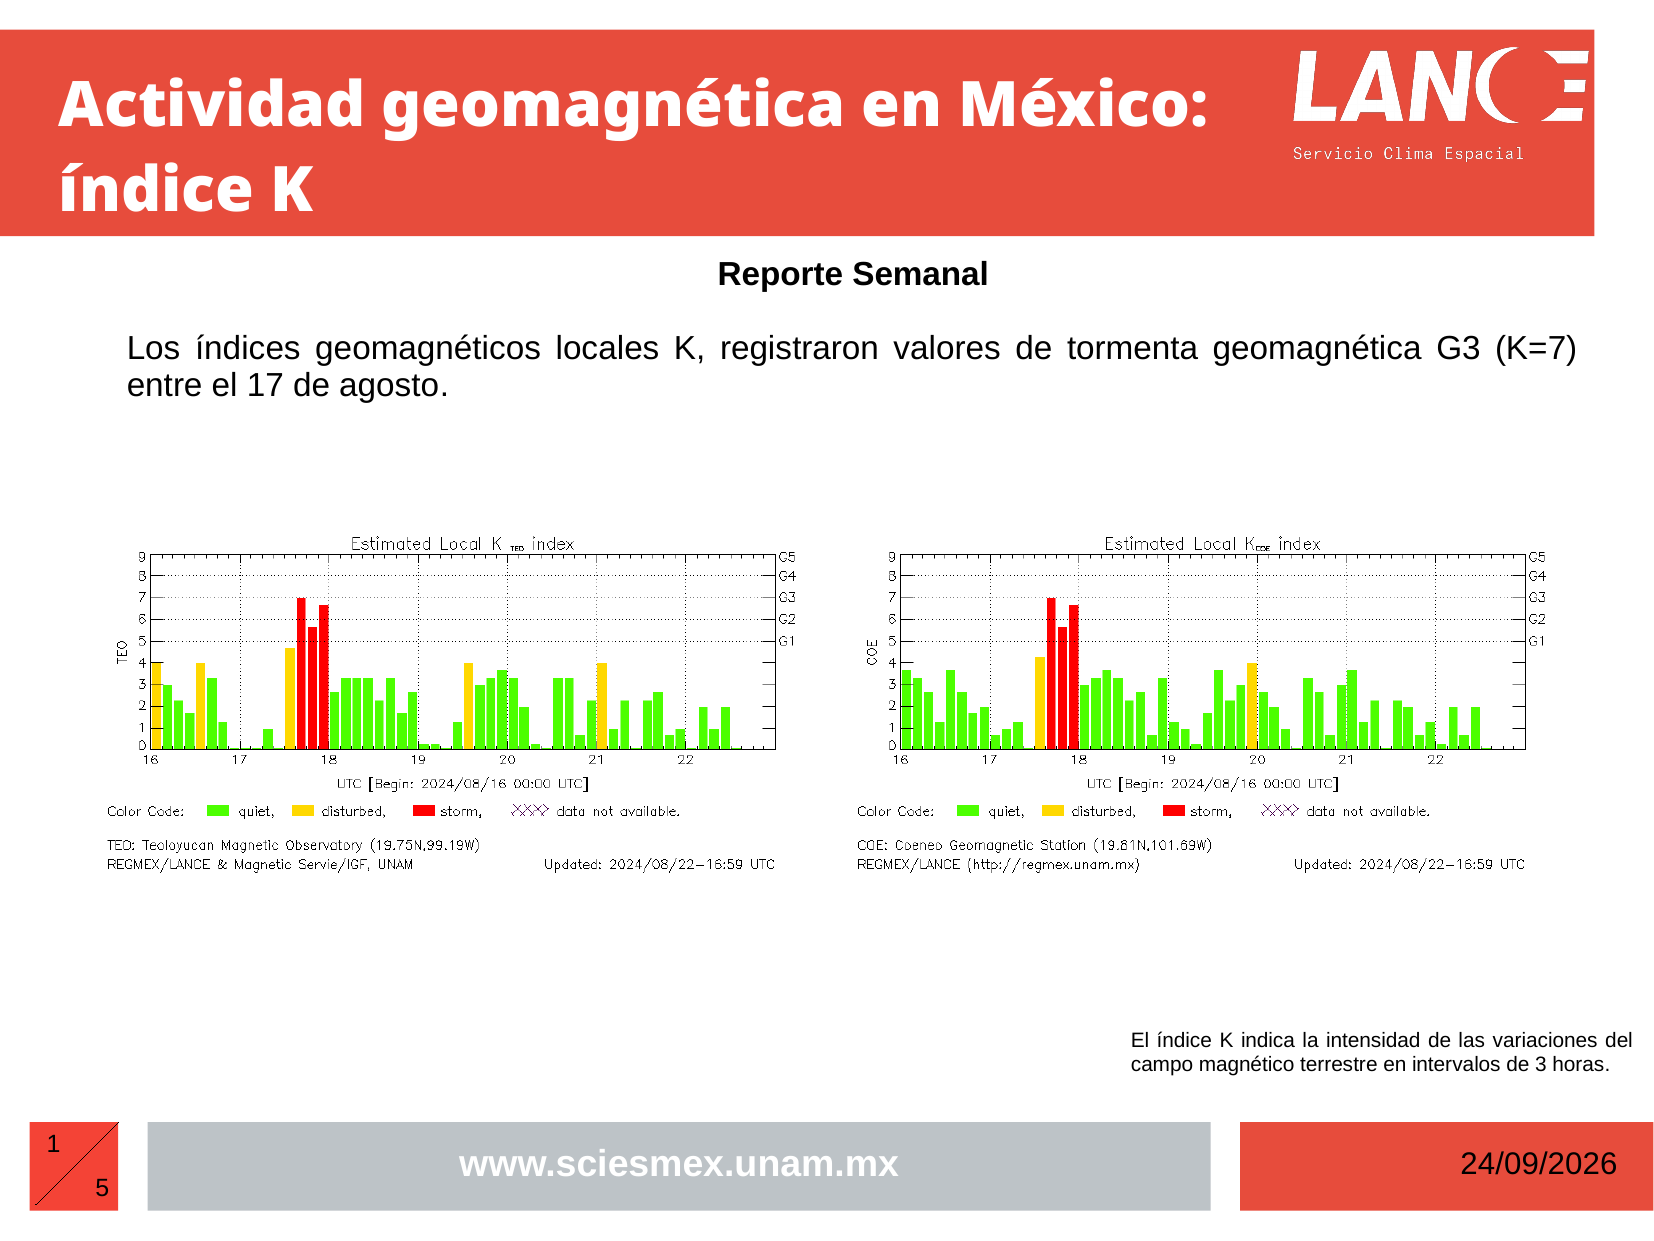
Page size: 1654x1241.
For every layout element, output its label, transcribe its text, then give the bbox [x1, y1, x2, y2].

text_box El índice K indica la intensidad de las variaciones del campo magnético terrestre en intervalos de 3 horas. [1116, 1021, 1648, 1084]
picture [850, 671, 1560, 875]
text_box 5 [35, 1151, 125, 1209]
text_box Reporte Semanal Los índices geomagnéticos locales K, registraron valores de tormenta geomagnética G3 (K=7) entre el 17 de agosto. [112, 248, 1595, 671]
title Actividad geomagnética en México: índice K [59, 59, 1312, 207]
text_box www.sciesmex.unam.mx [153, 1122, 1205, 1205]
picture [100, 519, 810, 875]
picture [1293, 47, 1589, 162]
text_box 22/08/2024 [1424, 1122, 1654, 1205]
text_box <número> [31, 1122, 176, 1170]
